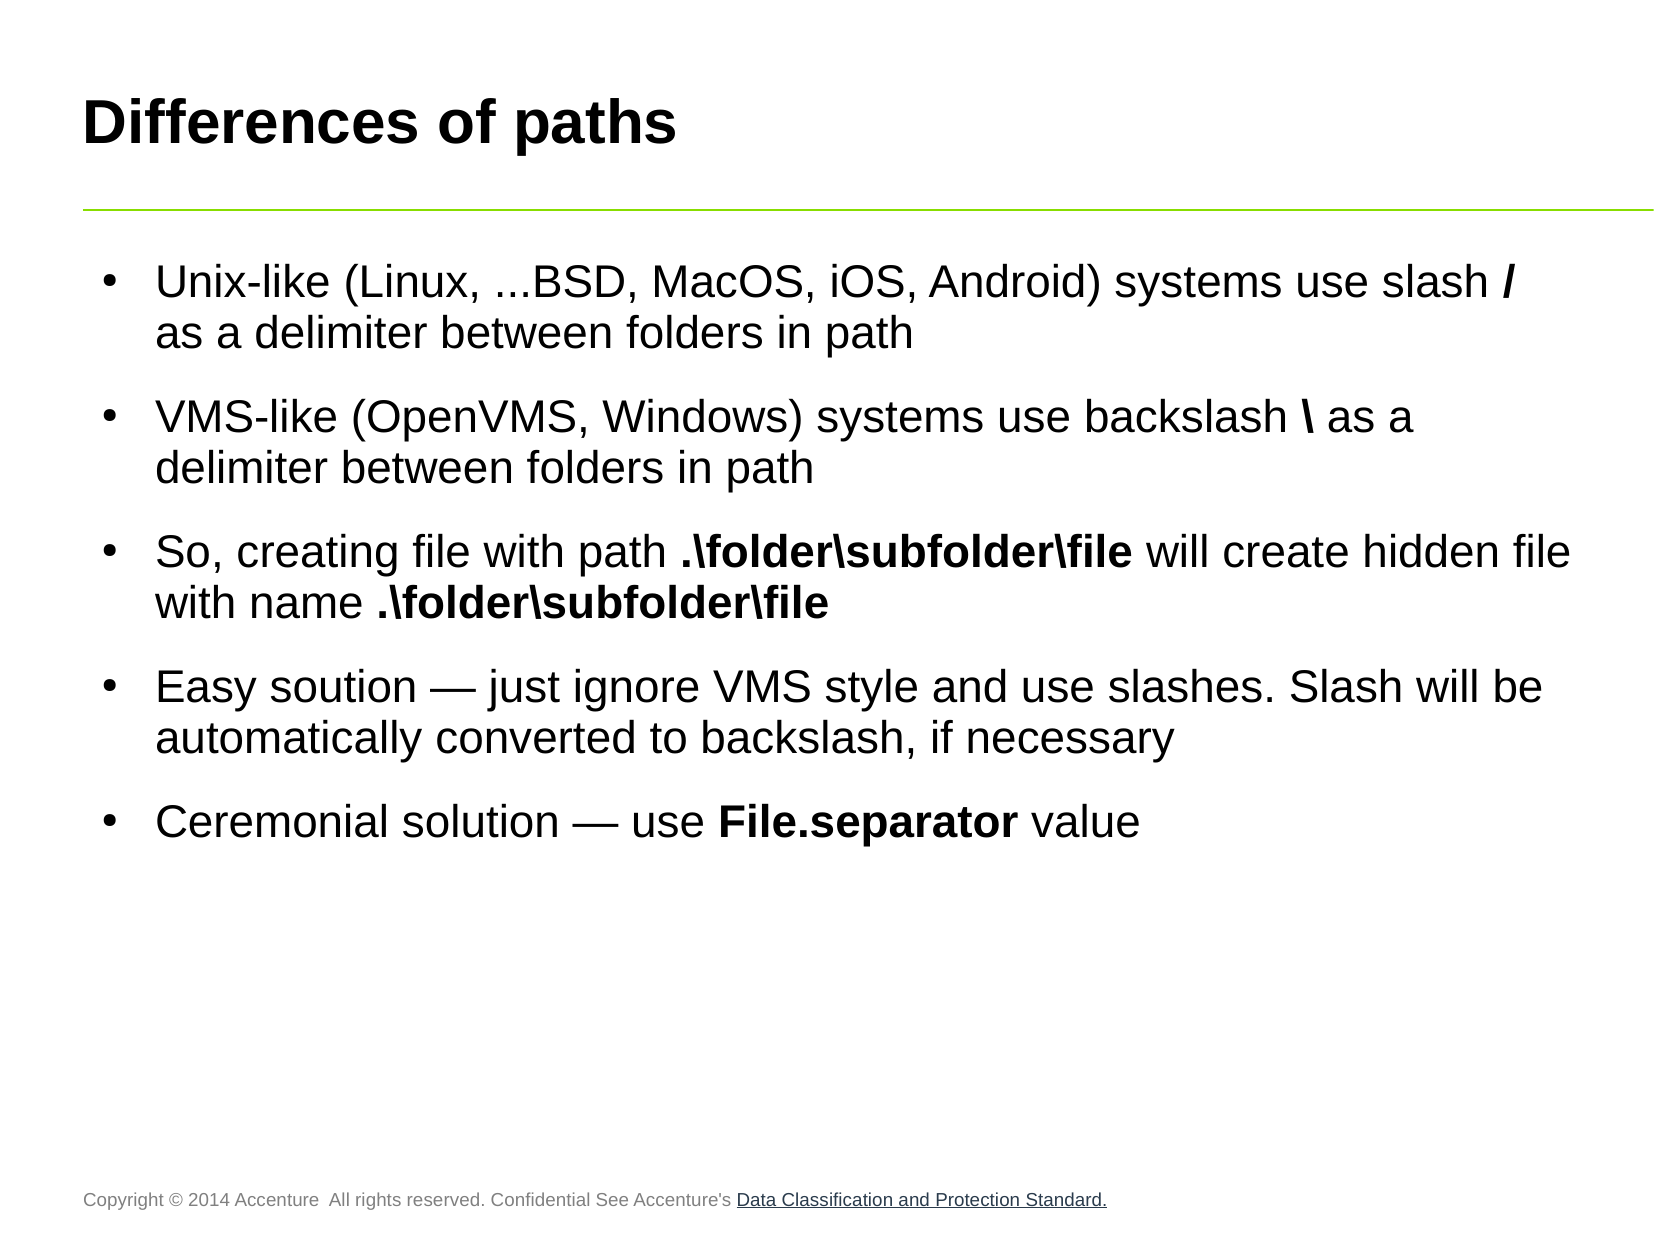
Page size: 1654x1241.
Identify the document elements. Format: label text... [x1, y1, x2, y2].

title Differences of paths [82, 49, 1571, 196]
list Unix-like (Linux, ...BSD, MacOS, iOS, Android) systems use slash / as a delimiter between folders in path VMS-like (OpenVMS, Windows) systems use backslash \ as a delimiter between folders in path So, creating file with path .\folder\subfolder\file will create hidden file with name .\folder\subfolder\file Easy soution — just ignore VMS style and use slashes. Slash will be automatically converted to backslash, if necessary Ceremonial solution — use File.separator value [84, 255, 1573, 1166]
